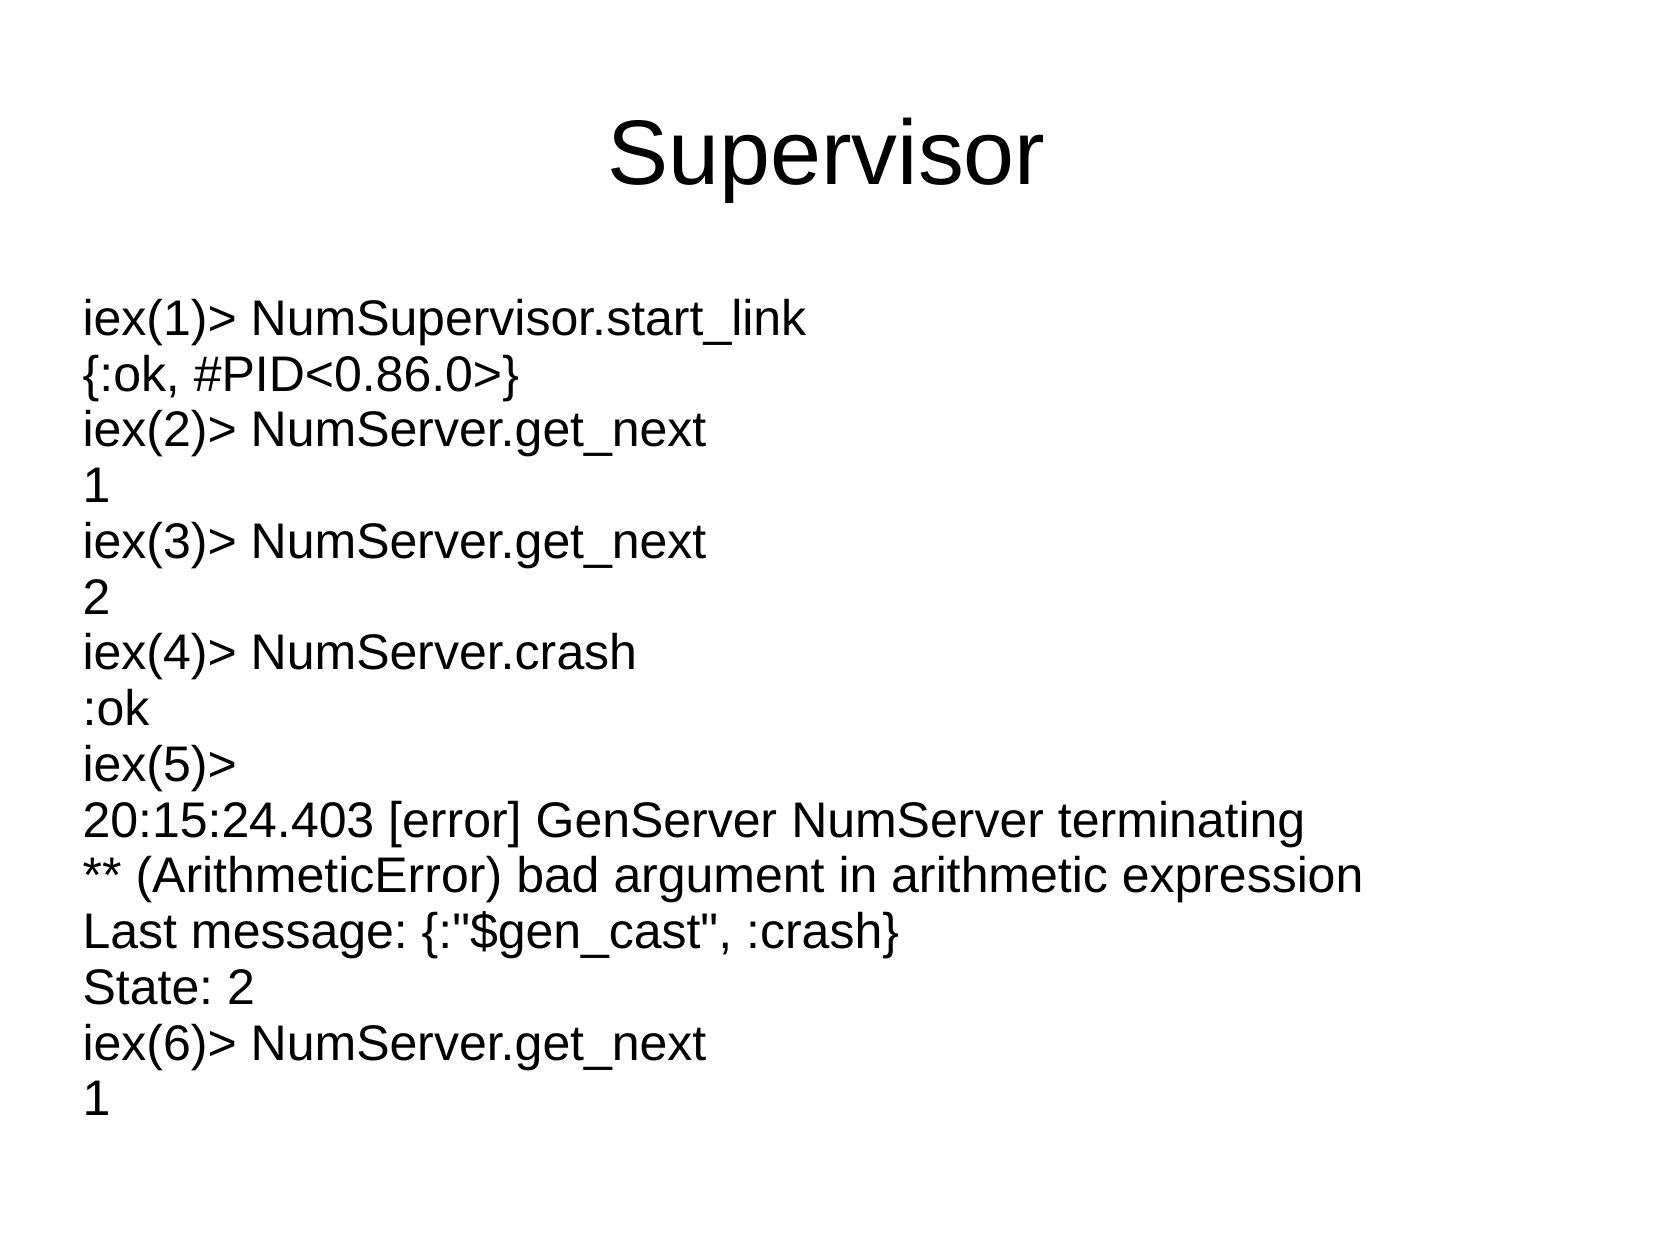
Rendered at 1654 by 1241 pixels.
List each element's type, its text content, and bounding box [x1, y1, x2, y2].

title Supervisor [82, 49, 1571, 257]
subtitle iex(1)> NumSupervisor.start_link {:ok, #PID<0.86.0>} iex(2)> NumServer.get_next 1 iex(3)> NumServer.get_next 2 iex(4)> NumServer.crash :ok iex(5)> 20:15:24.403 [error] GenServer NumServer terminating ** (ArithmeticError) bad argument in arithmetic expression Last message: {:"$gen_cast", :crash} State: 2 iex(6)> NumServer.get_next 1 [82, 290, 1571, 1238]
